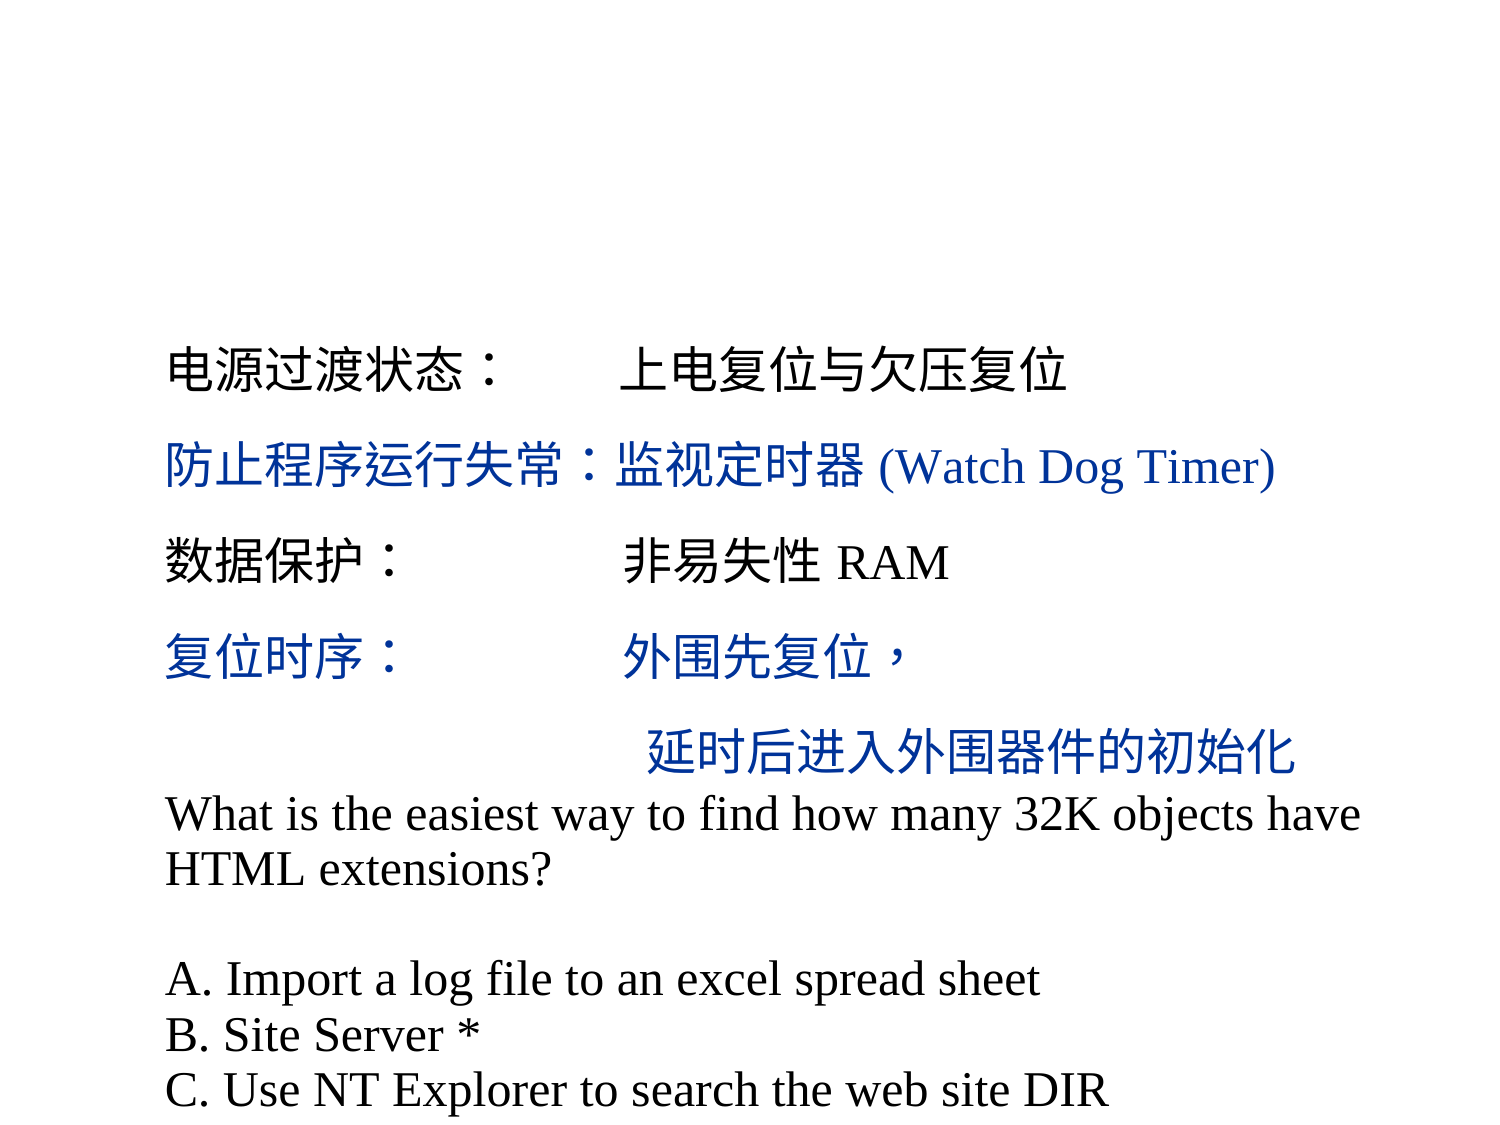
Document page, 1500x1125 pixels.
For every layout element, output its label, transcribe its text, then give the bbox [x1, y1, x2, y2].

text_box 电源过渡状态： 上电复位与欠压复位 防止程序运行失常：监视定时器(Watch Dog Timer) 数据保护： 非易失性RAM 复位时序： 外围先复位， 延时后进入外围器件的初始化 What is the easiest way to find how many 32K objects have HTML extensions? A. Import a log file to an excel spread sheet B. Site Server * C. Use NT Explorer to search the web site DIR D. Use FTP [149, 299, 1400, 1125]
